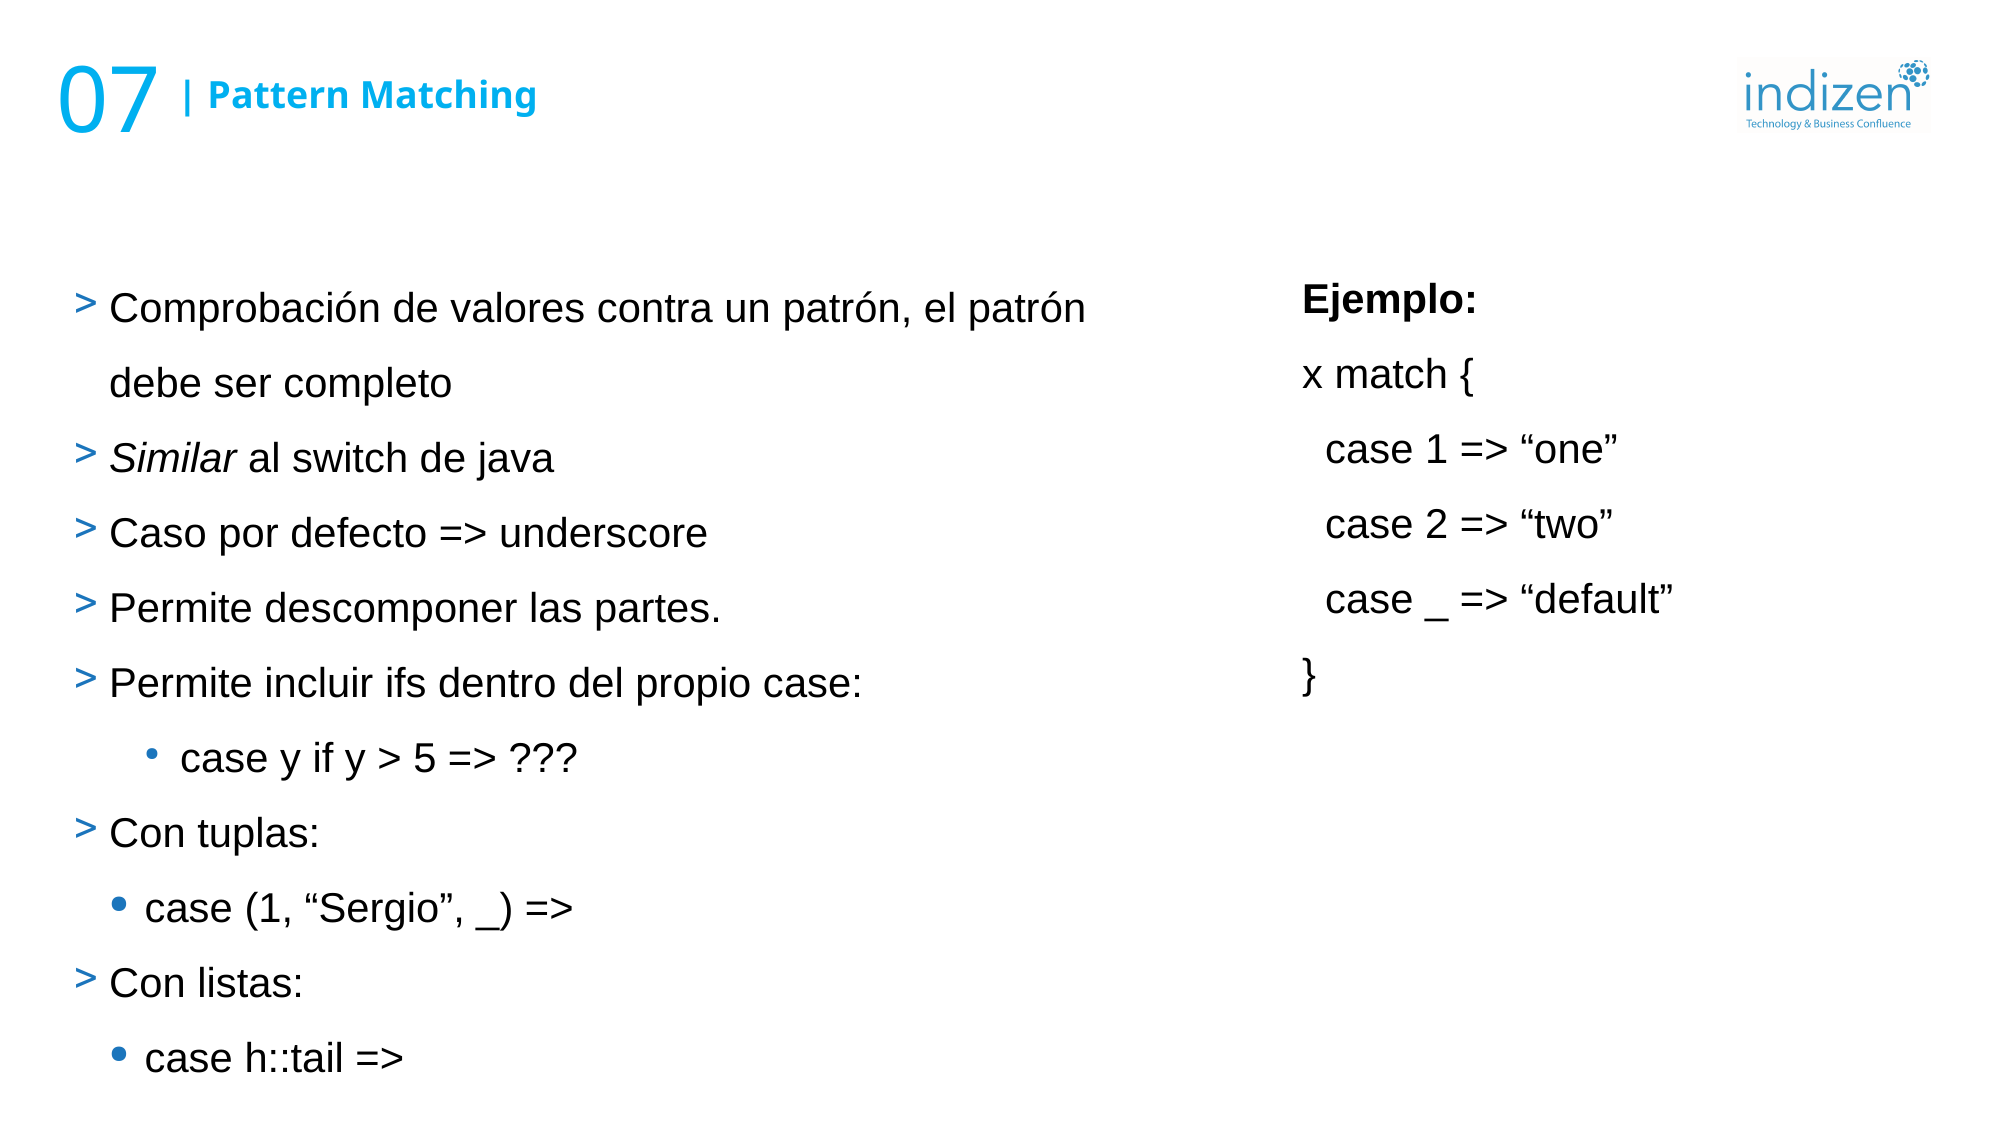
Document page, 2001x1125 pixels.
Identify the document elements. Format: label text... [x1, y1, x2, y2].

text_box Ejemplo: x match { case 1 => “one” case 2 => “two” case _ => “default” } [1251, 239, 1961, 945]
text_box Comprobación de valores contra un patrón, el patrón debe ser completo Similar al switch de java Caso por defecto => underscore Permite descomponer las partes. Permite incluir ifs dentro del propio case: case y if y > 5 => ??? Con tuplas: case (1, “Sergio”, _) => Con listas: case h::tail => [59, 247, 1111, 953]
text_box 07 [41, 45, 1392, 127]
text_box | Pattern Matching [157, 60, 1276, 126]
picture [1737, 57, 1931, 133]
text_box 07 [69, 72, 96, 126]
